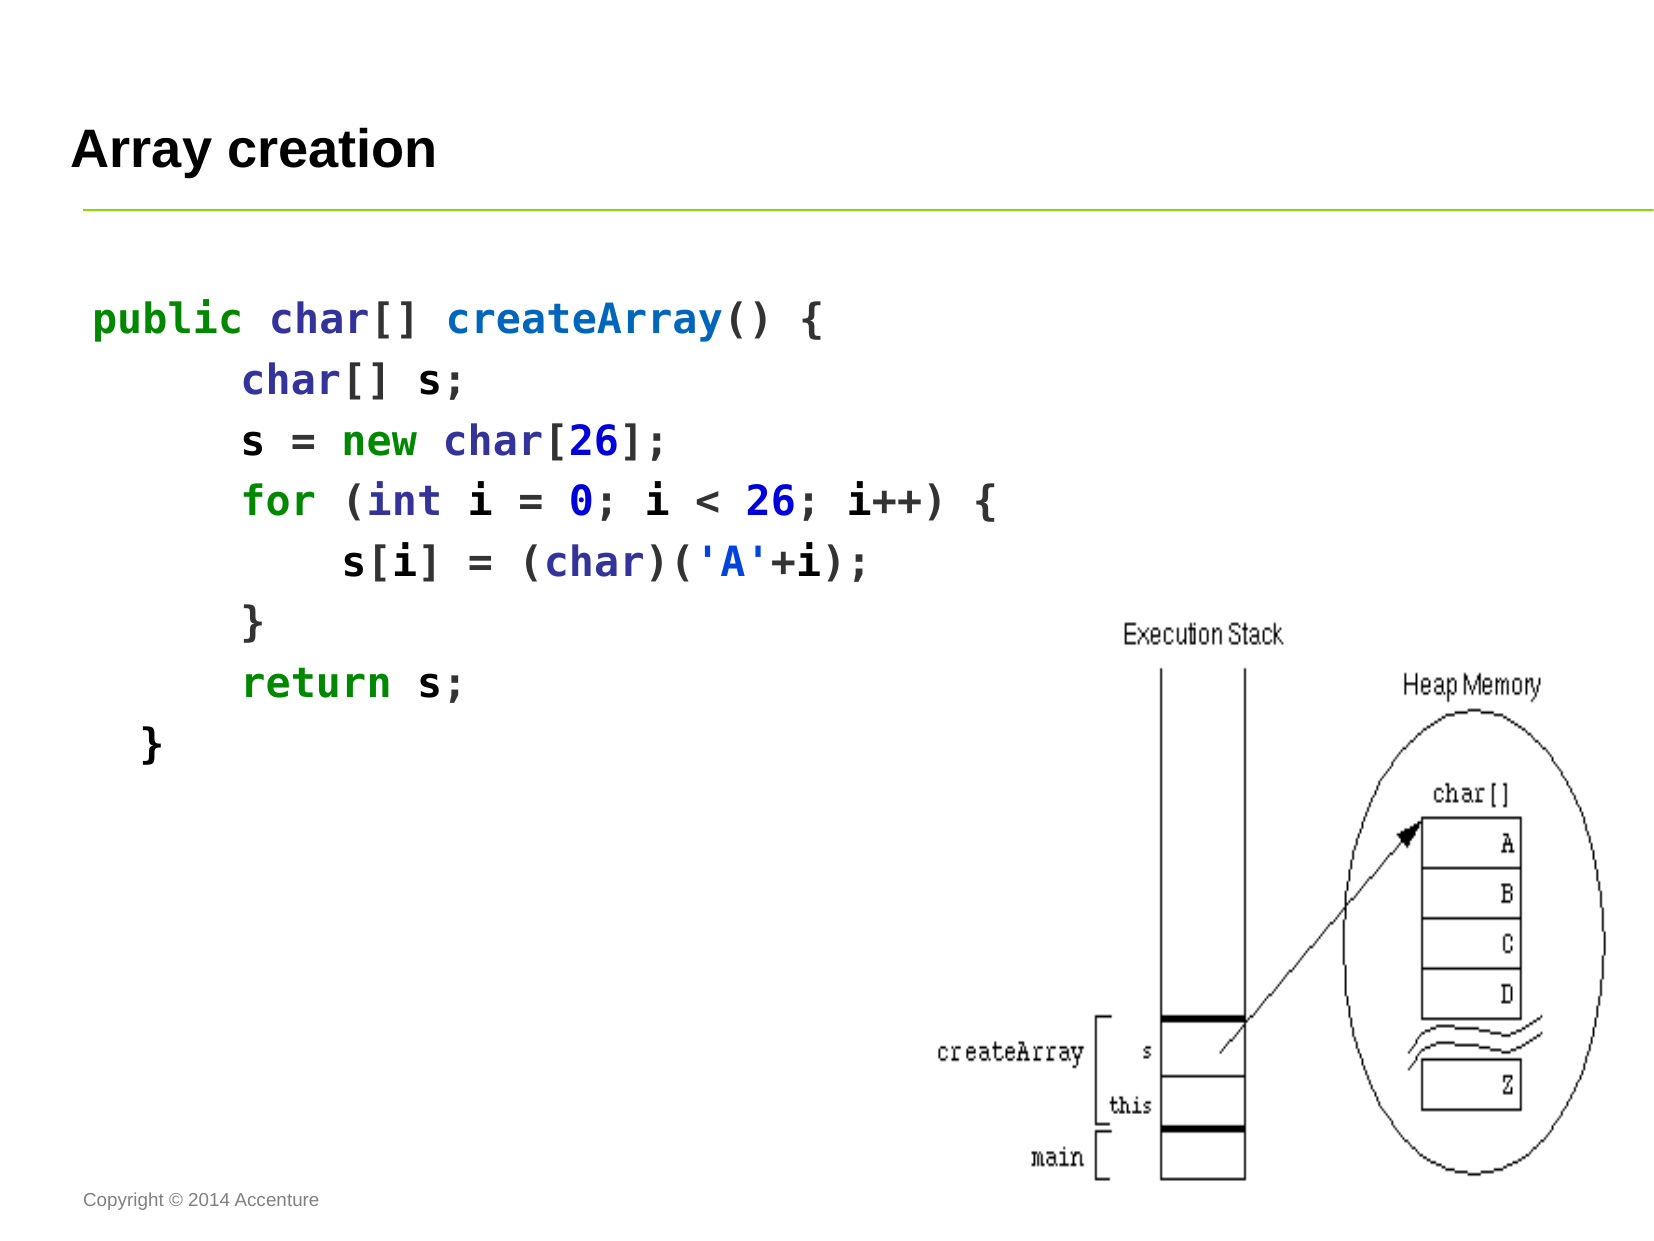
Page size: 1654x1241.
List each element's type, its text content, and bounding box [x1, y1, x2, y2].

list public char[] createArray() { char[] s; s = new char[26]; for (int i = 0; i < 26; i++) { s[i] = (char)('A'+i); } return s; } [21, 295, 1241, 922]
title Array creation [70, 94, 1560, 204]
picture [909, 602, 1621, 1193]
